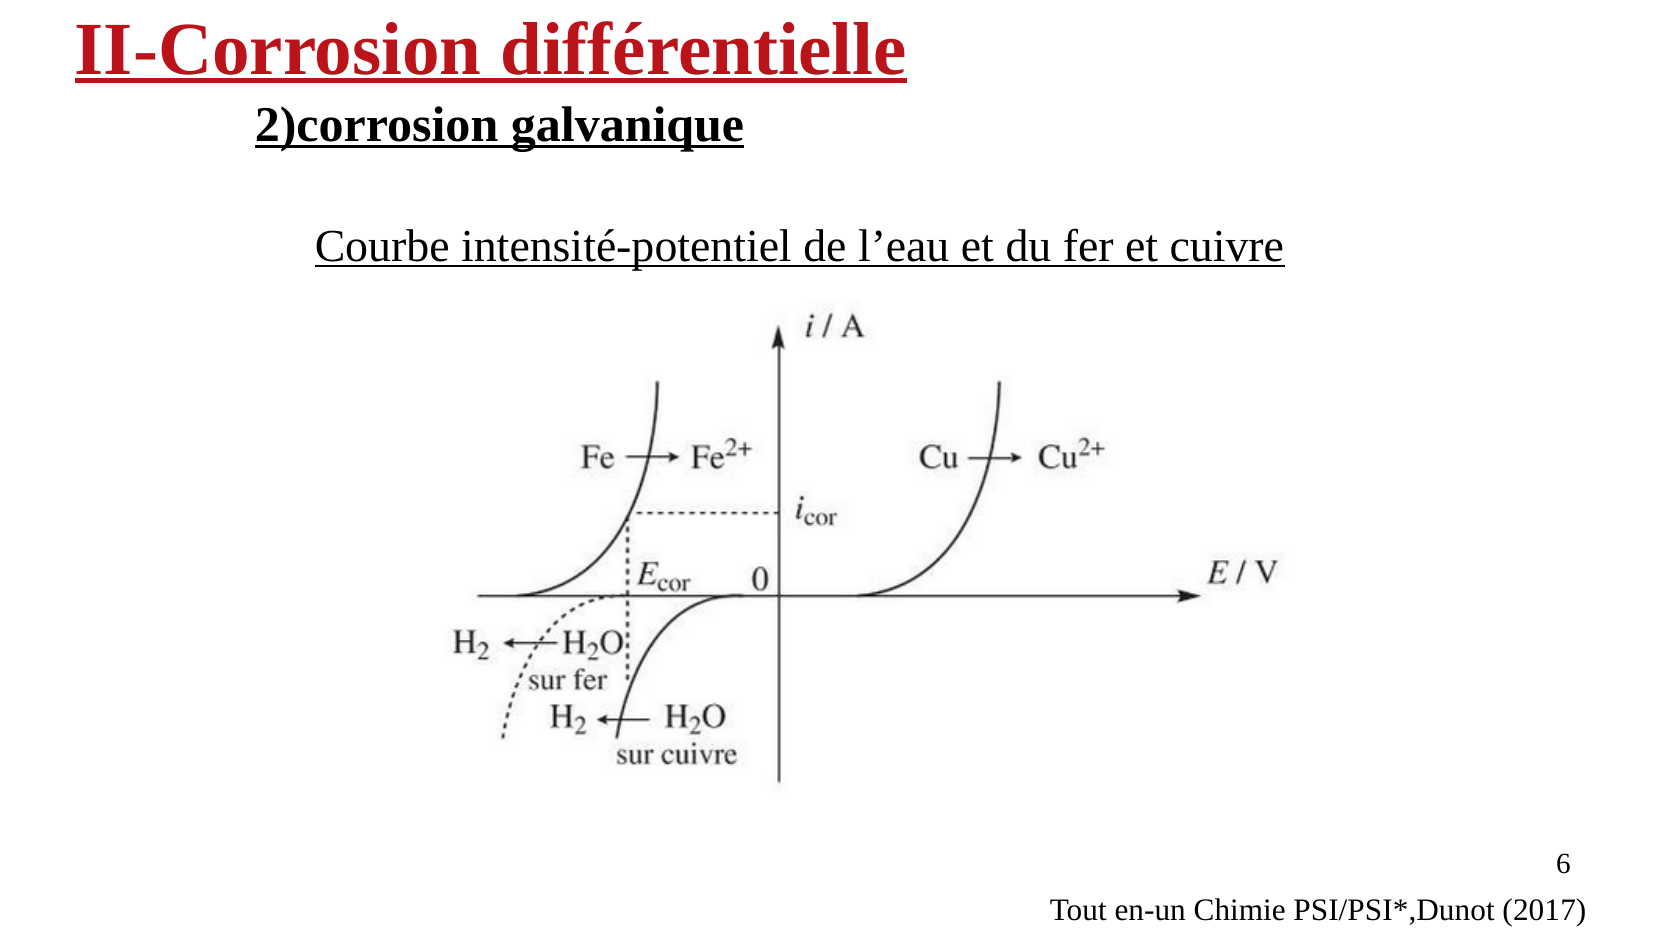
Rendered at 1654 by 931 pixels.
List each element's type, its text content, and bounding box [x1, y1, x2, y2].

text_box 2)corrosion galvanique [240, 90, 1261, 189]
text_box Tout en-un Chimie PSI/PSI*,Dunot (2017) [1035, 885, 1636, 931]
text_box Courbe intensité-potentiel de l’eau et du fer et cuivre [300, 213, 1396, 331]
picture [390, 299, 1303, 805]
text_box II-Corrosion différentielle [60, 0, 1081, 181]
